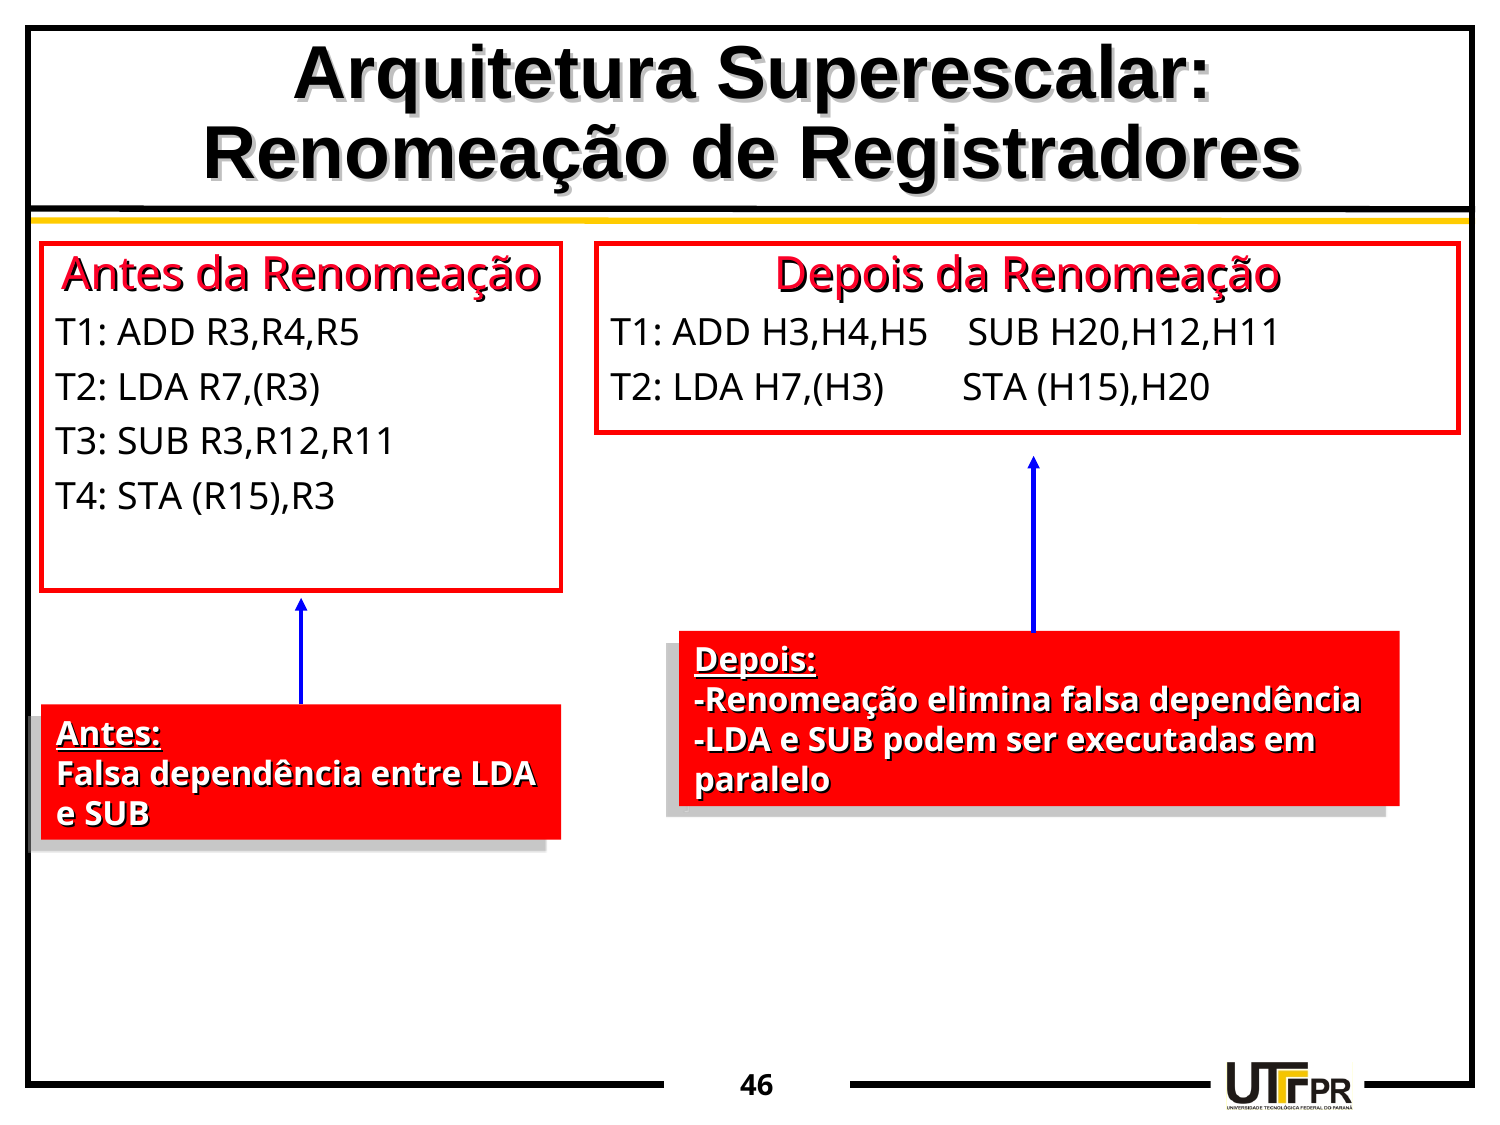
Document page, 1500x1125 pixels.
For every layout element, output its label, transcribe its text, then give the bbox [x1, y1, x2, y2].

text_box Depois da Renomeação T1: ADD H3,H4,H5 SUB H20,H12,H11 T2: LDA H7,(H3) STA (H15),H20 [596, 243, 1459, 433]
picture [1226, 1062, 1353, 1110]
title Arquitetura Superescalar: Renomeação de Registradores [29, 30, 1477, 211]
text_box Antes: Falsa dependência entre LDA e SUB [41, 704, 562, 840]
text_box Antes da Renomeação T1: ADD R3,R4,R5 T2: LDA R7,(R3) T3: SUB R3,R12,R11 T4: STA (R15),R3 [41, 243, 561, 591]
text_box Depois: -Renomeação elimina falsa dependência -LDA e SUB podem ser executadas em paralelo [679, 630, 1400, 807]
